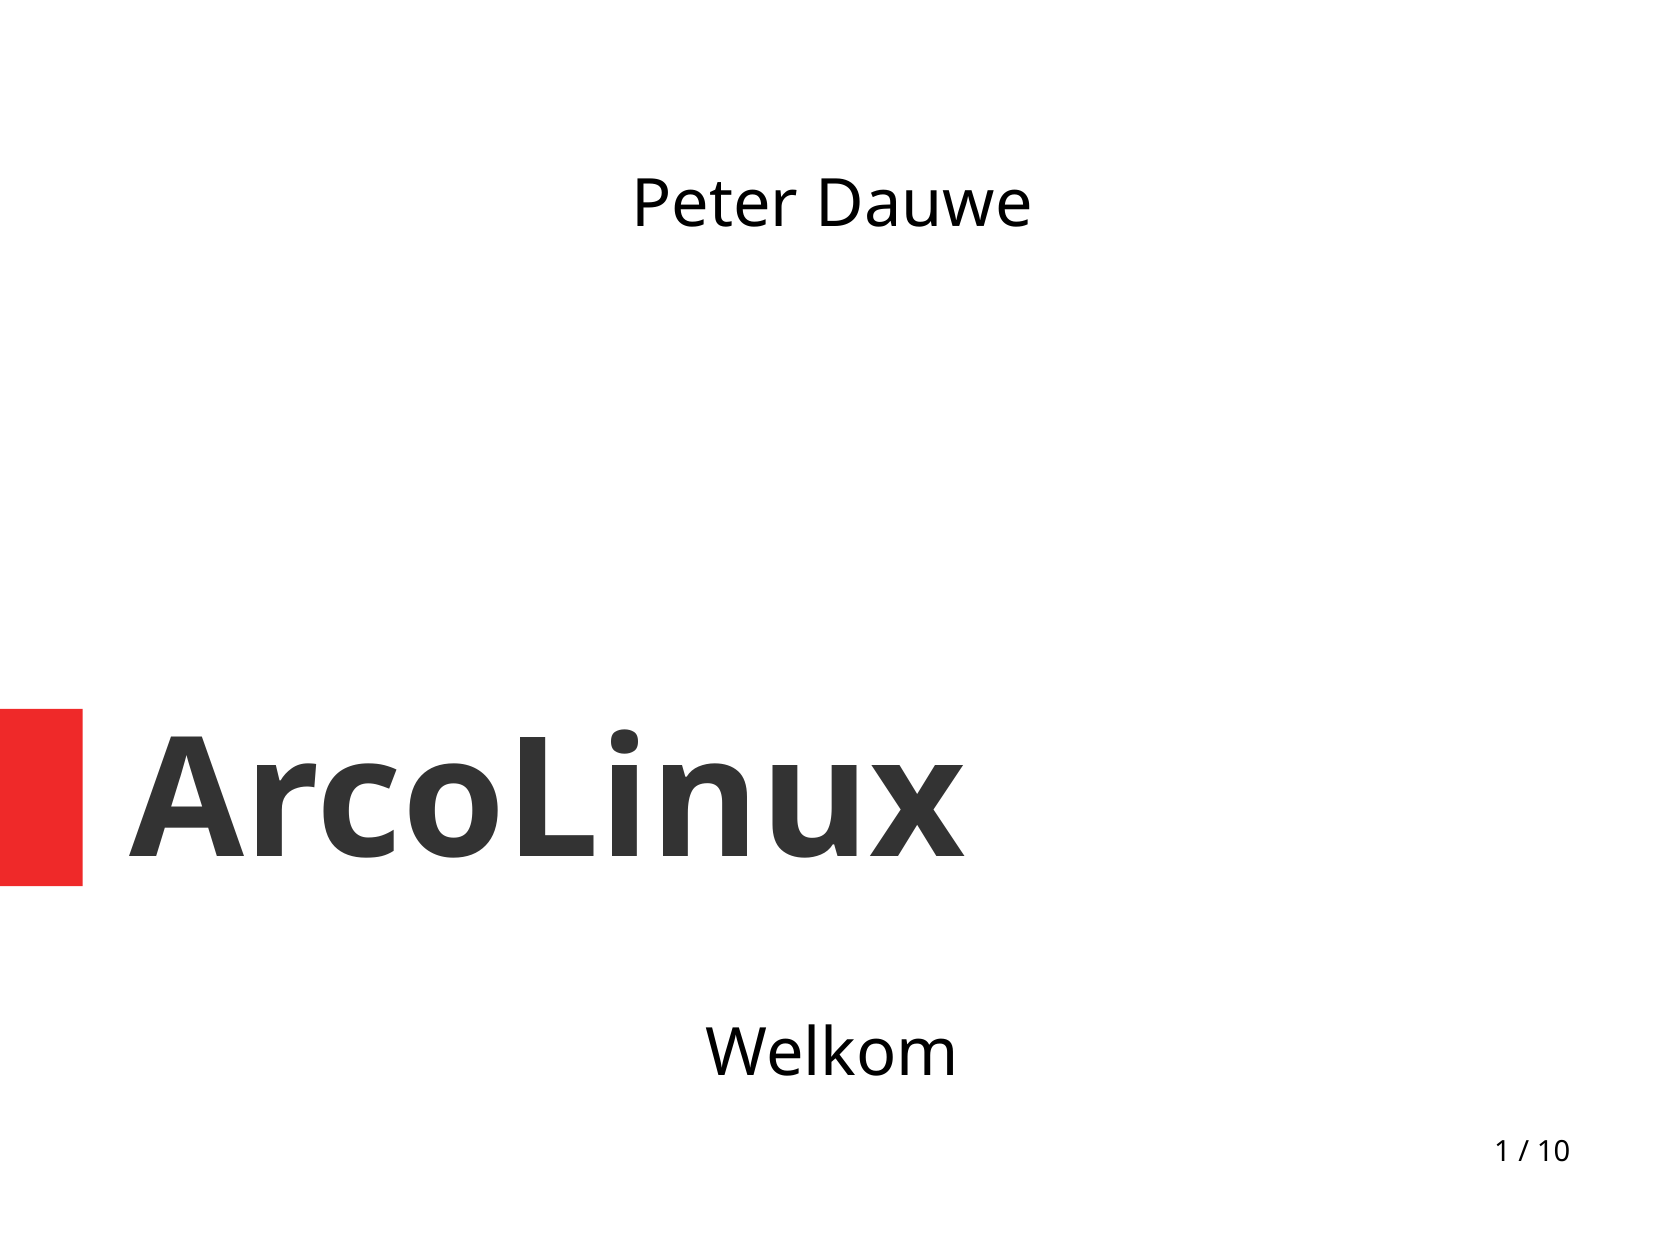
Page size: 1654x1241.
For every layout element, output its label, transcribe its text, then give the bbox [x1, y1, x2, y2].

title ArcoLinux [129, 673, 1535, 910]
text_box Peter Dauwe [129, 120, 1535, 282]
subtitle Welkom [129, 968, 1535, 1130]
